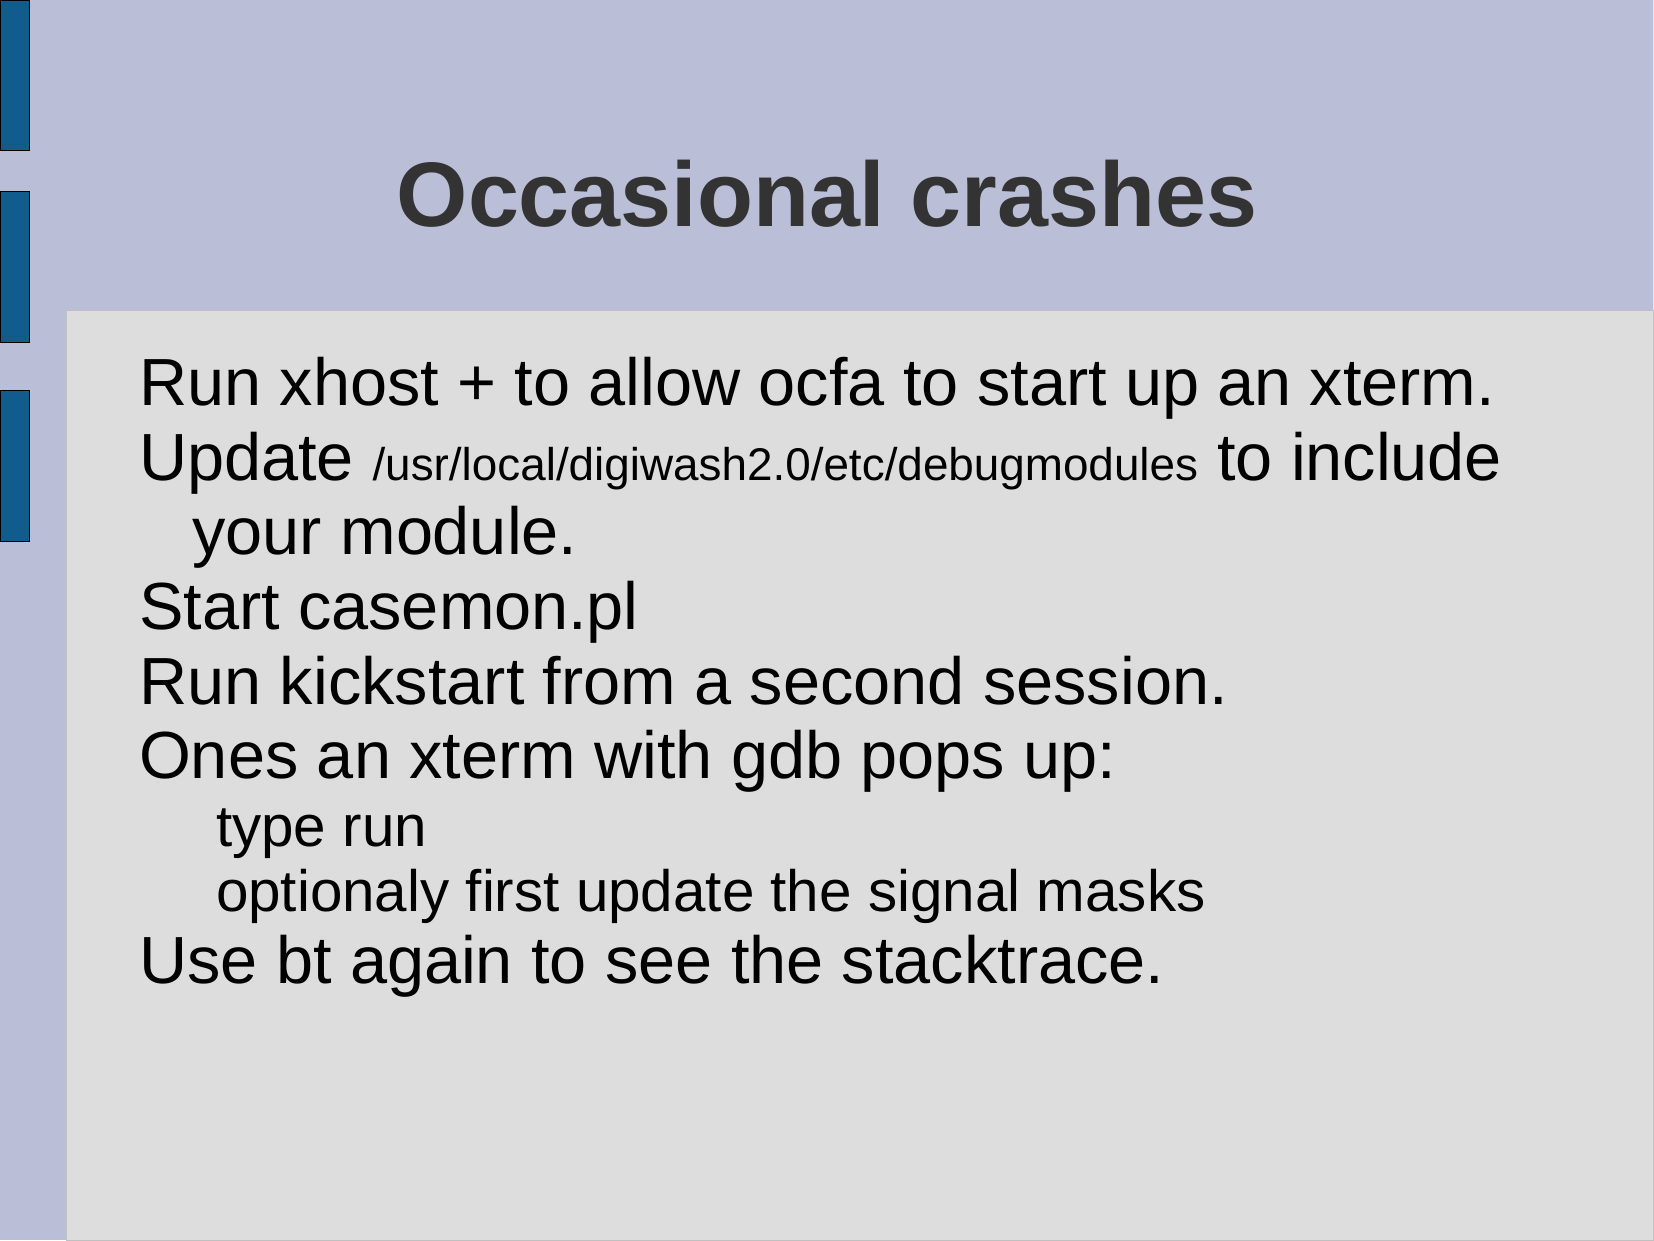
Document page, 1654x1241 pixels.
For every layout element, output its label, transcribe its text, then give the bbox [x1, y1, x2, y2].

title Occasional crashes [121, 91, 1534, 299]
list Run xhost + to allow ocfa to start up an xterm. Update /usr/local/digiwash2.0/etc/debugmodules to include your module. Start casemon.pl Run kickstart from a second session. Ones an xterm with gdb pops up: type run optionaly first update the signal masks Use bt again to see the stacktrace. [121, 344, 1534, 1127]
